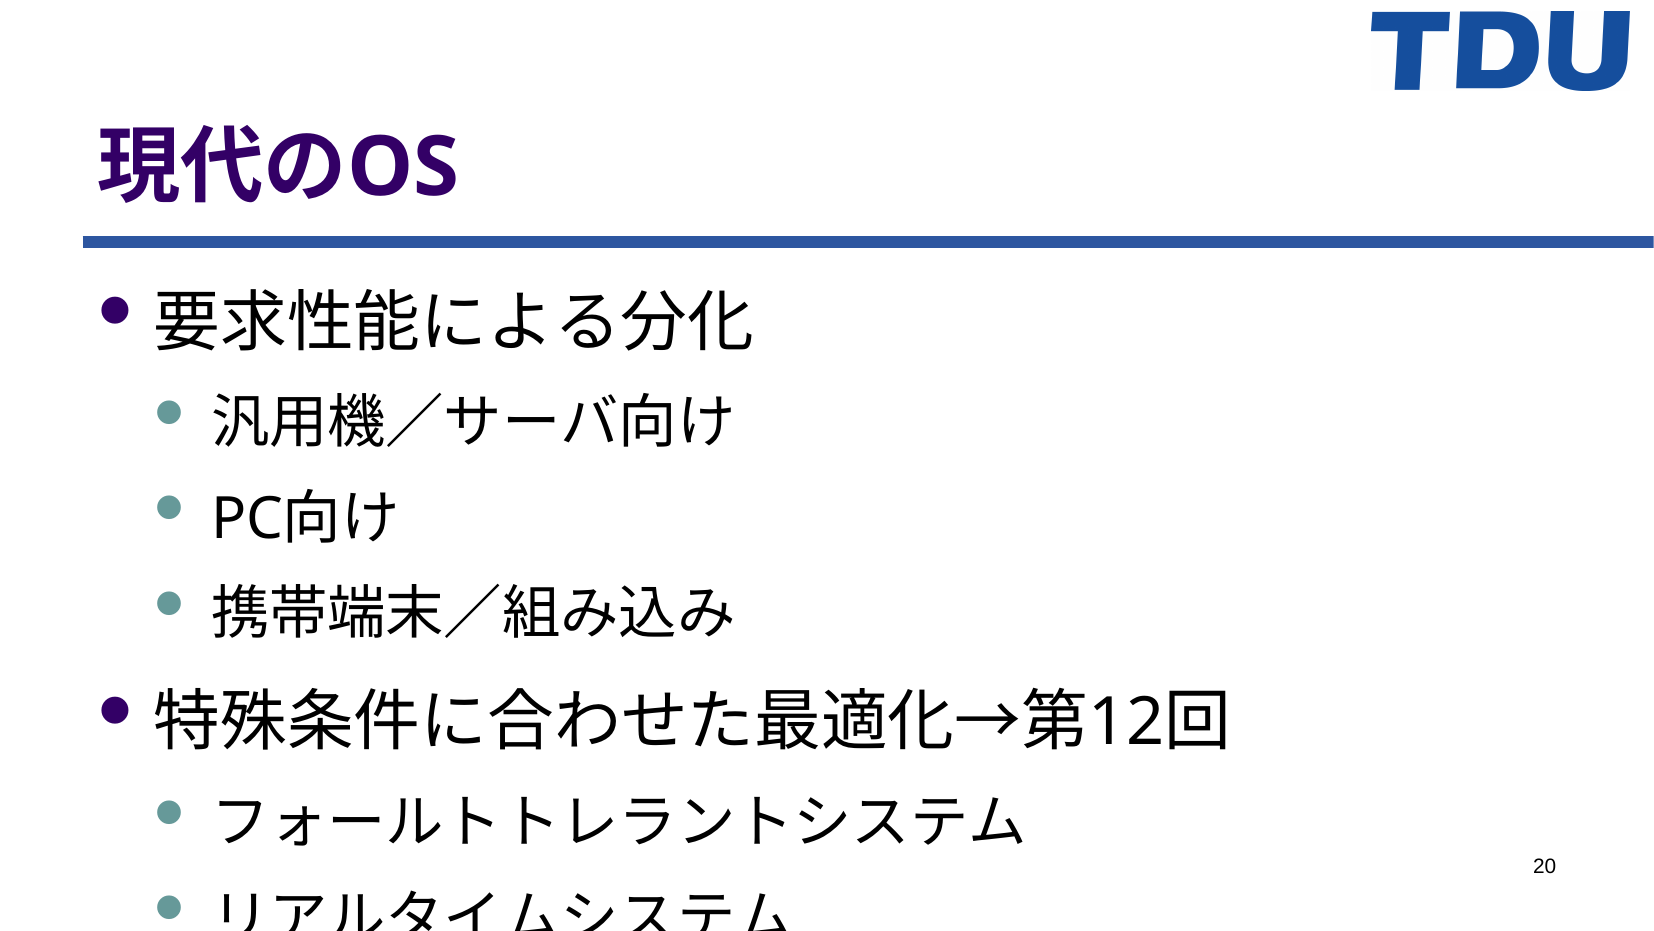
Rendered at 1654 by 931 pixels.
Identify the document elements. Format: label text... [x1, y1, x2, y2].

picture [1371, 11, 1630, 91]
list 要求性能による分化 汎用機／サーバ向け PC向け 携帯端末／組み込み 特殊条件に合わせた最適化→第12回 フォールトトレラントシステム リアルタイムシステム トランザクションシステム, etc. [82, 259, 1571, 879]
title 現代のOS [82, 51, 1571, 228]
